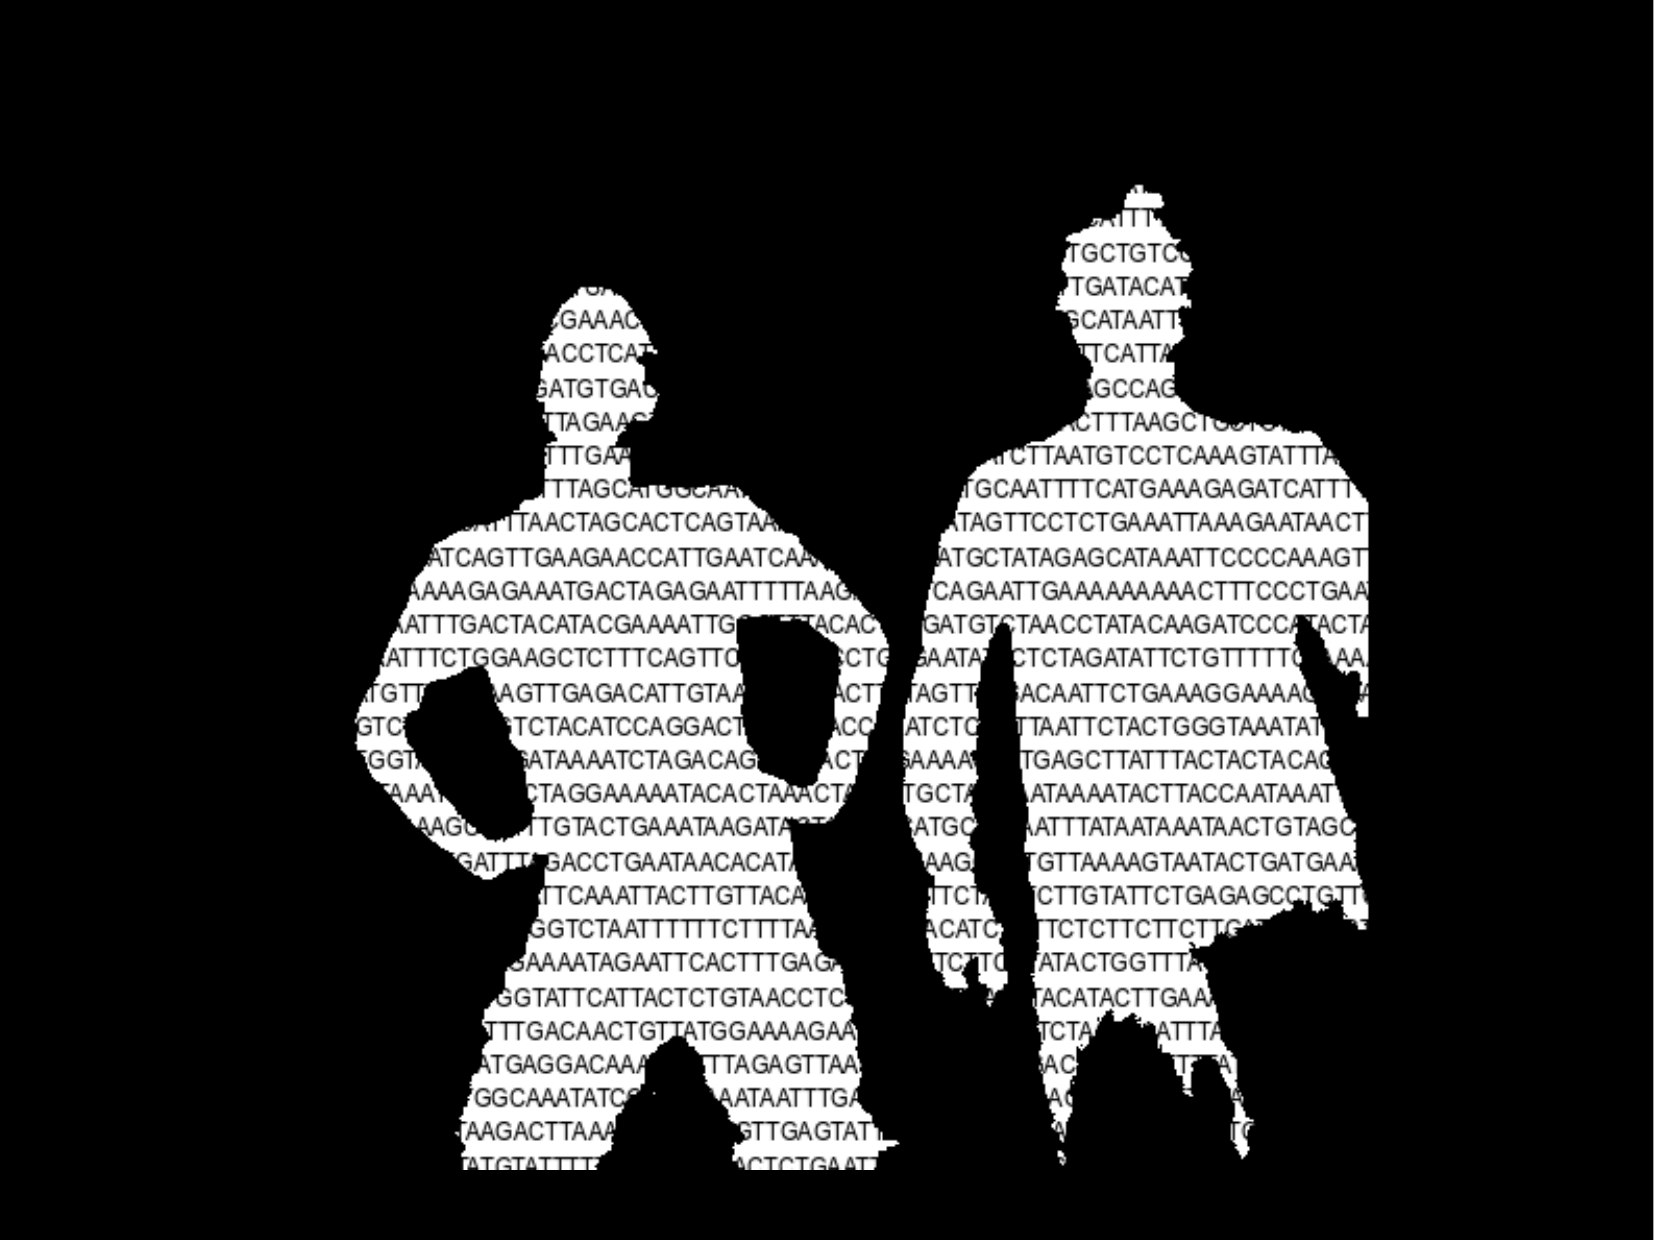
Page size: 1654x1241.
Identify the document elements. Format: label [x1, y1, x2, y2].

picture [295, 173, 1371, 1170]
